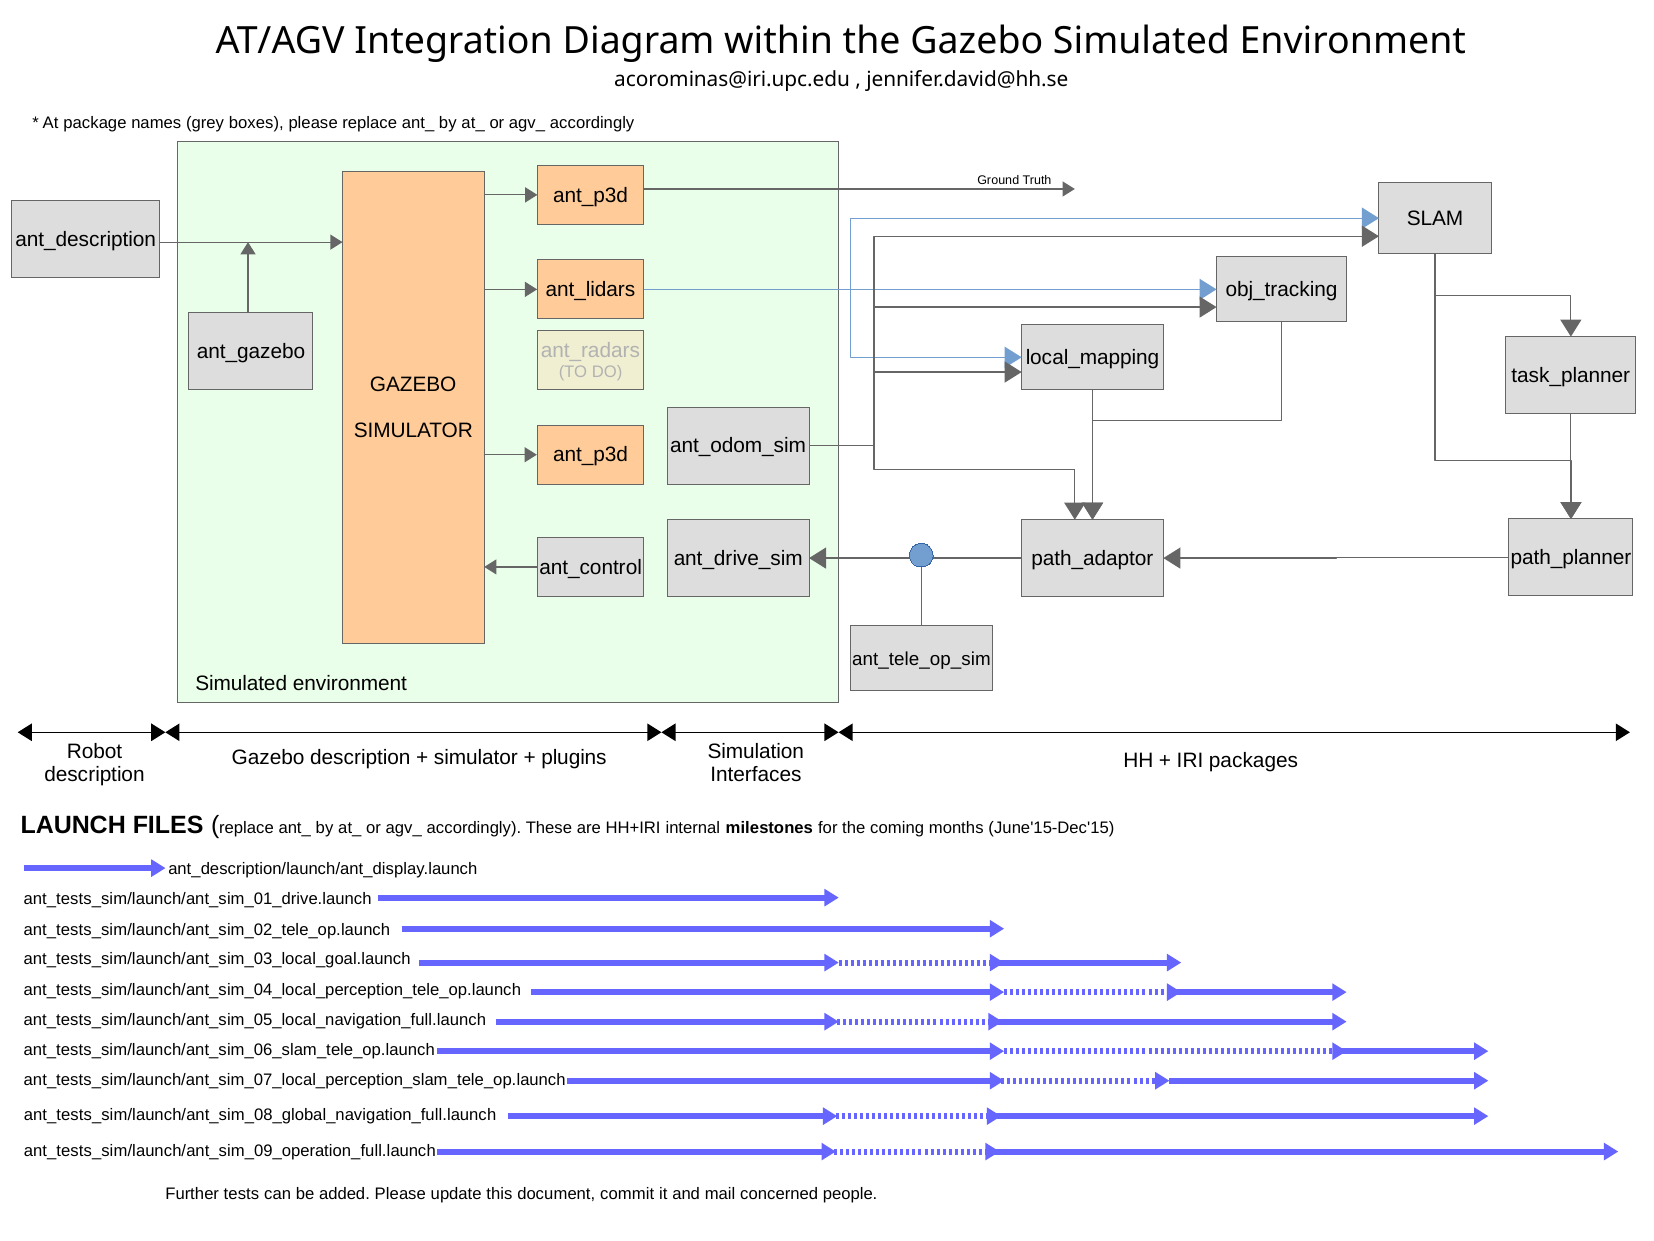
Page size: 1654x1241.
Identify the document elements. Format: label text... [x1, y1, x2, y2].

text_box AT/AGV Integration Diagram within the Gazebo Simulated Environment acorominas@iri.upc.edu , jennifer.david@hh.se [200, 5, 1449, 104]
text_box ant_description/launch/ant_display.launch [153, 851, 553, 886]
text_box ant_drive_sim [667, 519, 810, 597]
text_box Simulated environment [177, 664, 426, 703]
text_box Ground Truth [962, 165, 1081, 195]
text_box SLAM [1378, 182, 1492, 254]
text_box [485, 190, 839, 289]
text_box ant_control [537, 537, 644, 597]
text_box Gazebo description + simulator + plugins [177, 738, 662, 777]
text_box [177, 243, 839, 703]
text_box Simulation Interfaces [690, 732, 821, 795]
text_box task_planner [1505, 336, 1636, 414]
text_box LAUNCH FILES (replace ant_ by at_ or agv_ accordingly). These are HH+IRI internal milestones for the coming months (June'15-Dec'15) [5, 803, 1193, 847]
text_box ant_odom_sim [667, 407, 810, 485]
text_box ant_lidars [537, 259, 644, 319]
text_box local_mapping [1021, 324, 1164, 390]
text_box ant_tests_sim/launch/ant_sim_07_local_perception_slam_tele_op.launch [9, 1062, 603, 1097]
text_box ant_tests_sim/launch/ant_sim_02_tele_op.launch [8, 912, 408, 942]
text_box ant_tele_op_sim [850, 625, 993, 691]
text_box path_adaptor [1021, 519, 1164, 597]
text_box ant_p3d [537, 165, 644, 225]
text_box ant_p3d [537, 425, 644, 485]
text_box ant_tests_sim/launch/ant_sim_01_drive.launch [8, 881, 408, 912]
text_box ant_tests_sim/launch/ant_sim_05_local_navigation_full.launch [8, 1002, 532, 1037]
text_box * At package names (grey boxes), please replace ant_ by at_ or agv_ accordingly [17, 106, 745, 141]
text_box ant_tests_sim/launch/ant_sim_06_slam_tele_op.launch [8, 1032, 485, 1067]
text_box [909, 543, 934, 567]
text_box ant_tests_sim/launch/ant_sim_03_local_goal.launch [8, 942, 485, 972]
text_box [177, 141, 839, 242]
text_box ant_description [11, 200, 160, 278]
text_box ant_tests_sim/launch/ant_sim_04_local_perception_tele_op.launch [8, 972, 567, 1007]
text_box ant_tests_sim/launch/ant_sim_08_global_navigation_full.launch [9, 1098, 603, 1132]
text_box Further tests can be added. Please update this document, commit it and mail concerned people. [150, 1176, 945, 1211]
text_box ant_tests_sim/launch/ant_sim_09_operation_full.launch [9, 1133, 603, 1168]
text_box obj_tracking [1216, 256, 1347, 322]
text_box HH + IRI packages [1098, 741, 1323, 780]
text_box ant_gazebo [188, 312, 313, 390]
text_box path_planner [1508, 518, 1633, 596]
text_box GAZEBO SIMULATOR [342, 171, 485, 644]
text_box Robot description [29, 732, 160, 795]
text_box ant_radars (TO DO) [537, 330, 644, 390]
